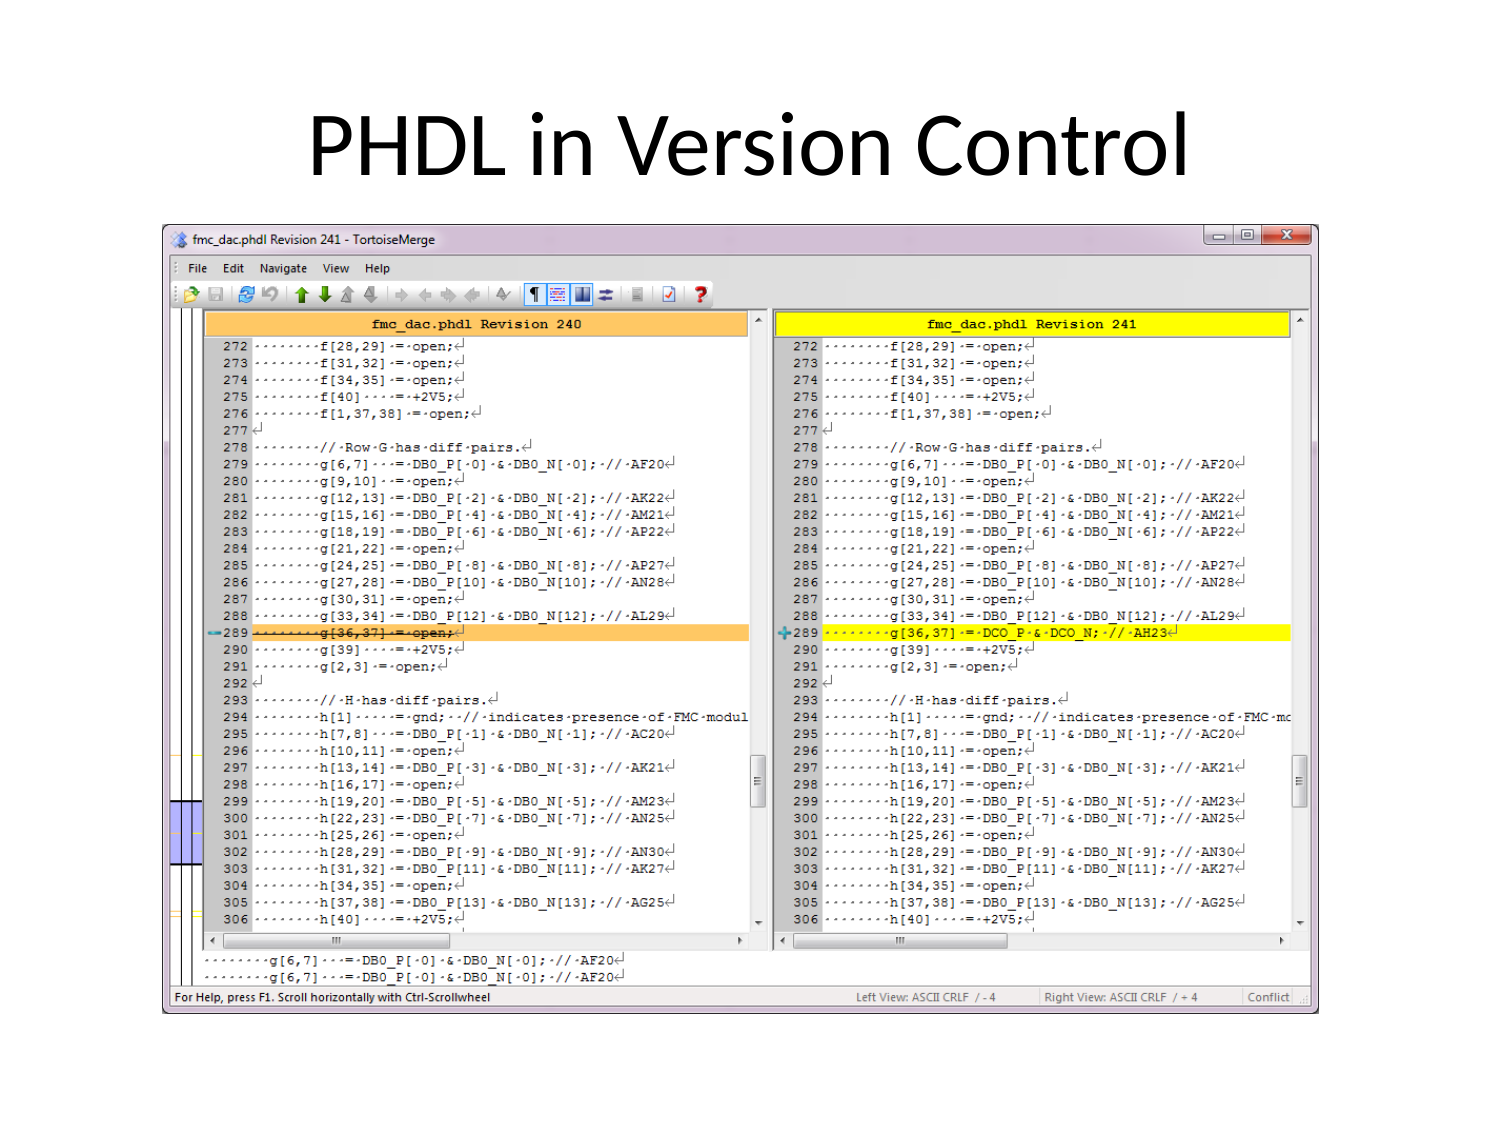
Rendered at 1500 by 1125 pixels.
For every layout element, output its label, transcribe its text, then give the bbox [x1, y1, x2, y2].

title PHDL in Version Control [75, 45, 1425, 233]
picture [162, 224, 1319, 1014]
